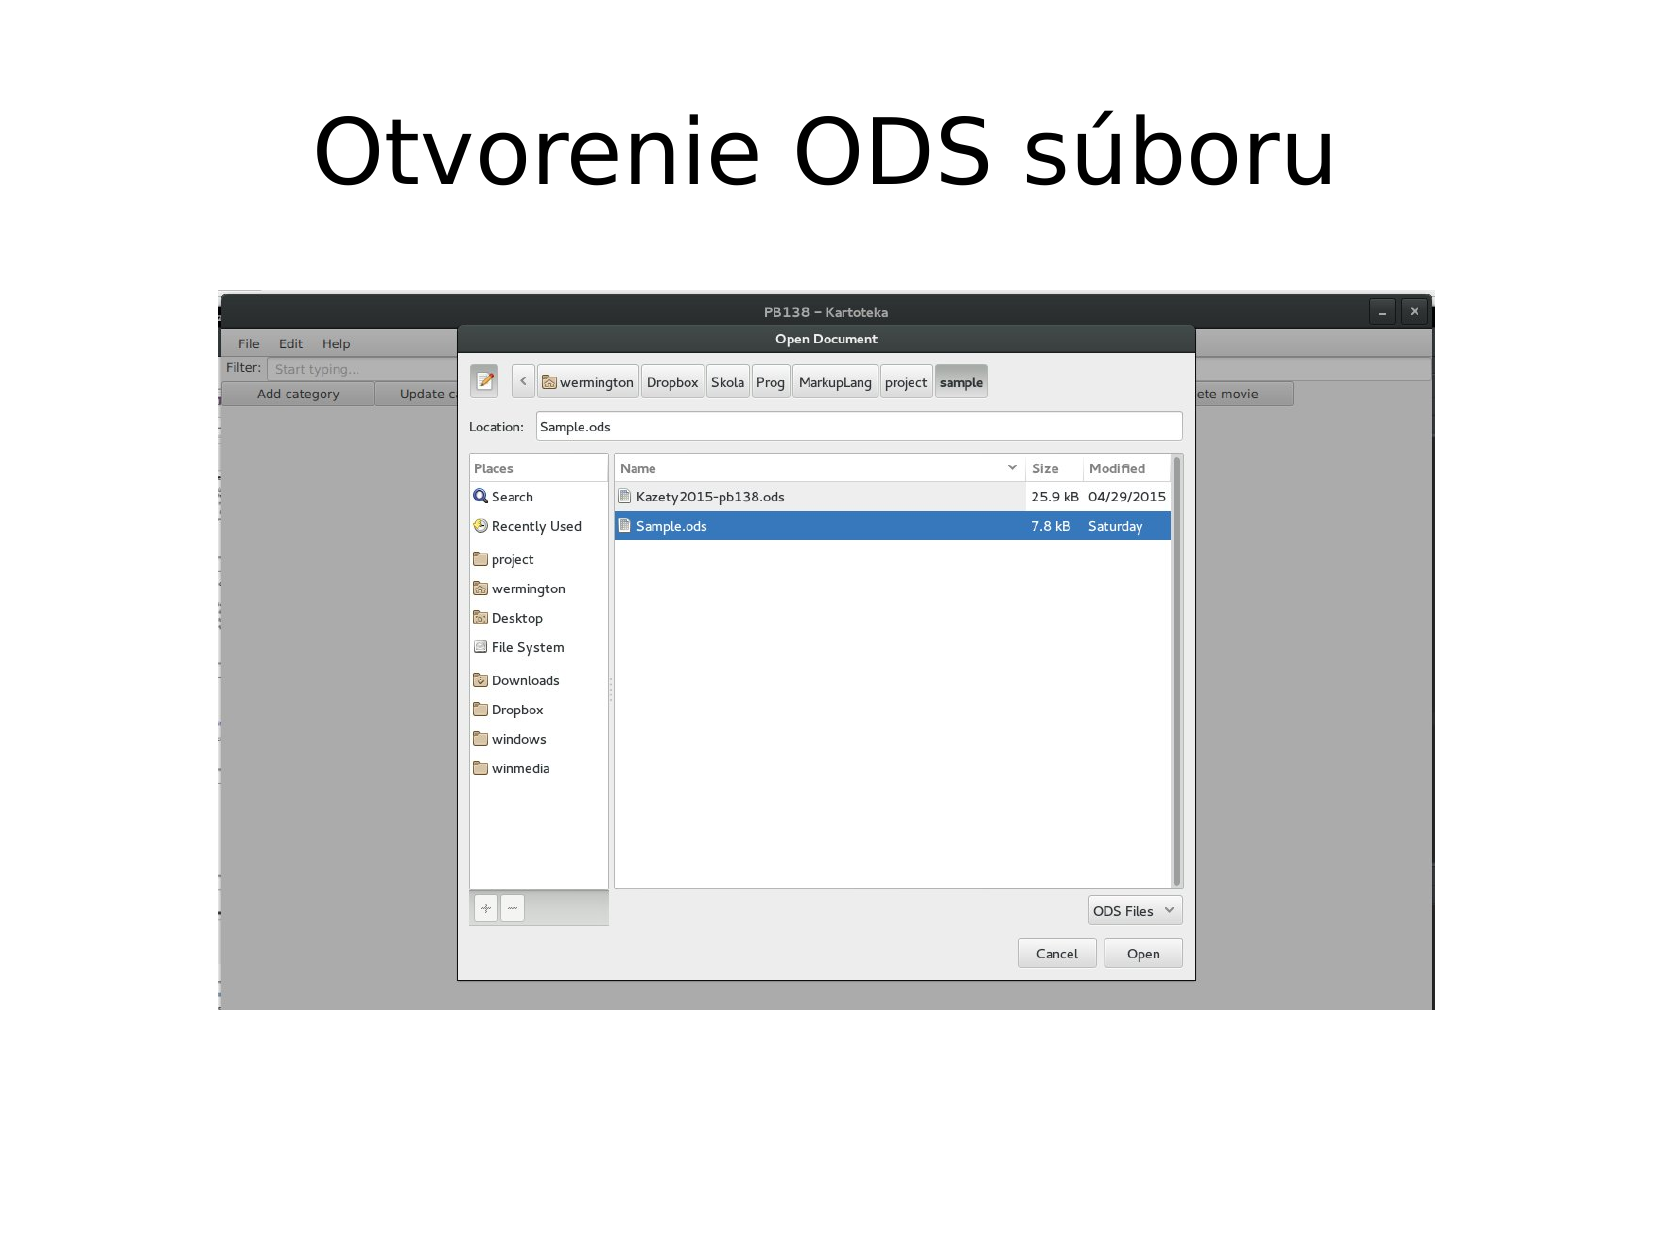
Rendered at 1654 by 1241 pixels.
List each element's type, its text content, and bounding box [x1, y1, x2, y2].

picture [218, 290, 1435, 1010]
title Otvorenie ODS súboru [82, 49, 1571, 257]
